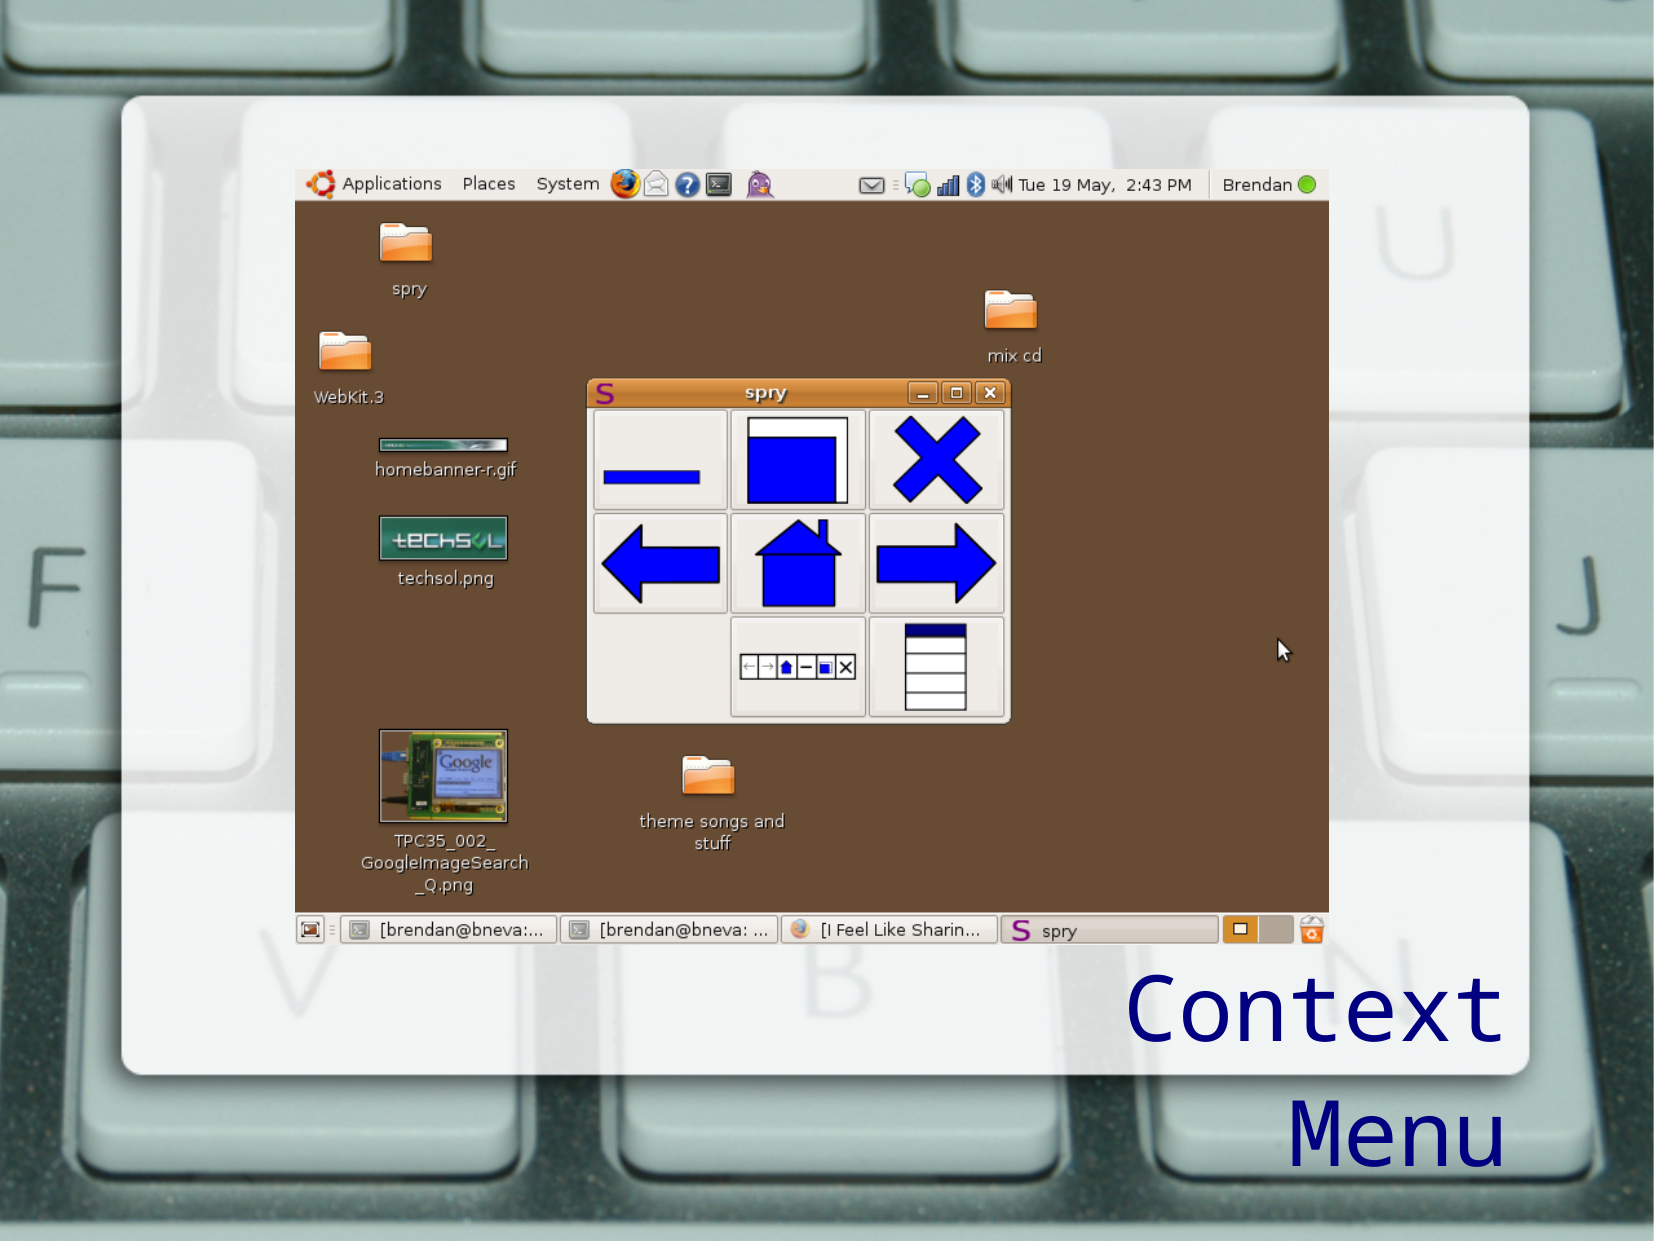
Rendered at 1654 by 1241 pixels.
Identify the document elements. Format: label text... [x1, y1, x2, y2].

picture [0, 0, 1654, 1241]
text_box Context Menu [856, 936, 1524, 1074]
